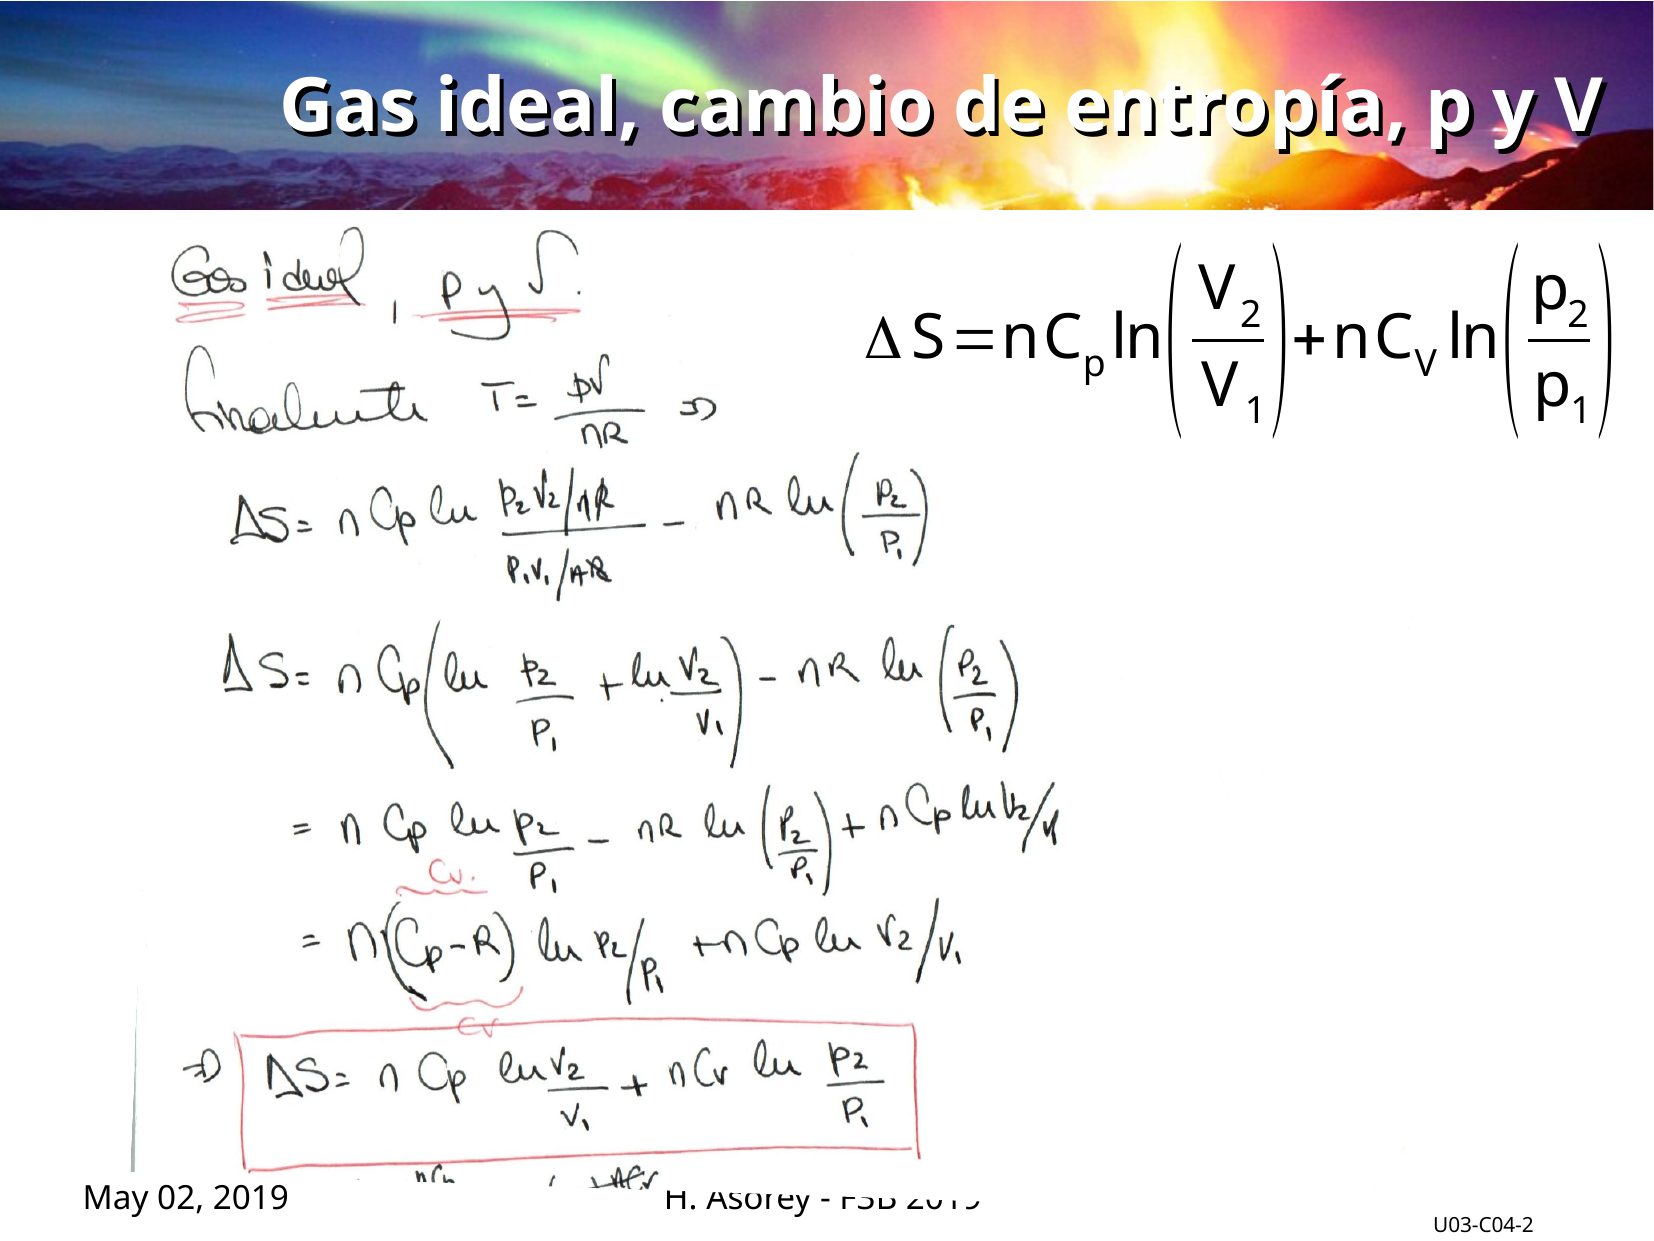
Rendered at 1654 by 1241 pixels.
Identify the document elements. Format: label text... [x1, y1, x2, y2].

picture [0, 1, 1654, 210]
title Gas ideal, cambio de entropía, p y V [45, 15, 1606, 191]
chart [857, 239, 1623, 443]
picture [129, 212, 1455, 1218]
text_box U03-C04-2 [1268, 1145, 1621, 1238]
